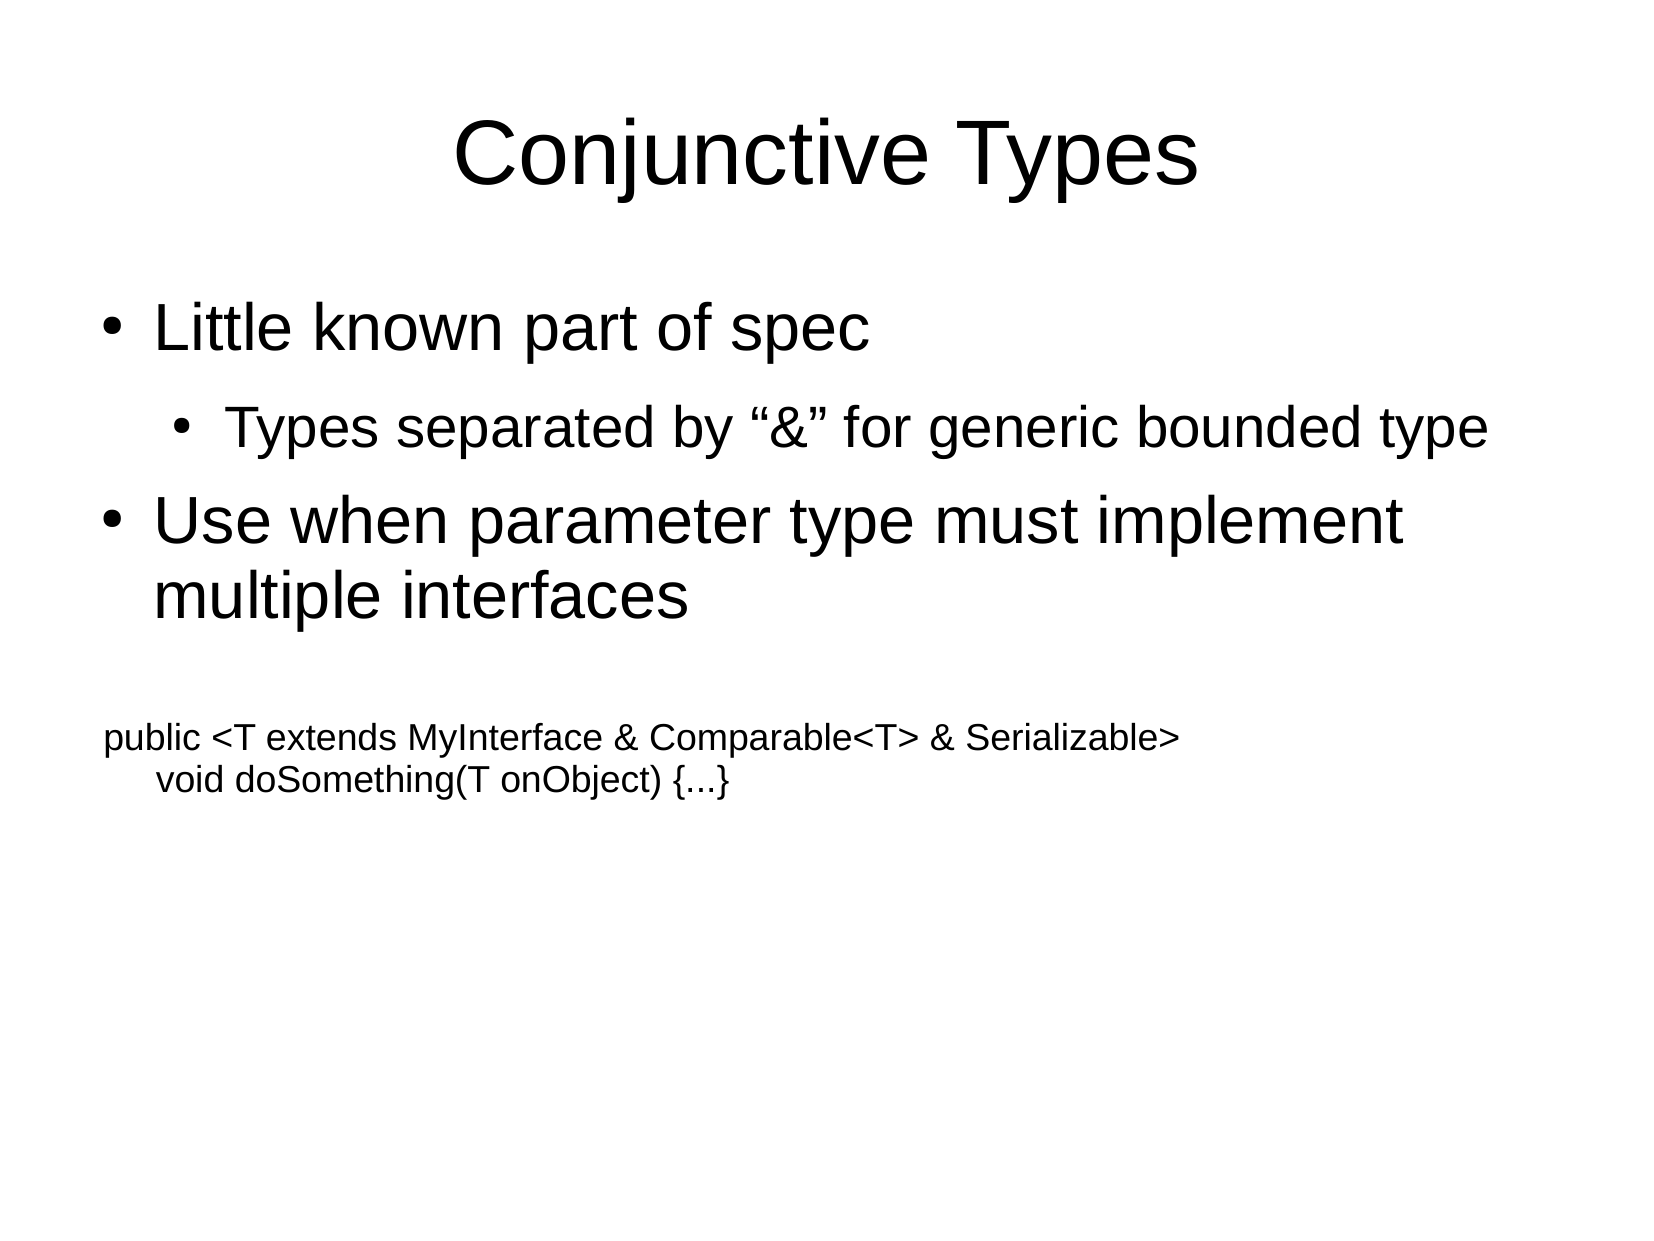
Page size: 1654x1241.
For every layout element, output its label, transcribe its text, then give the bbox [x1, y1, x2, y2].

title Conjunctive Types [82, 56, 1571, 250]
list Little known part of spec Types separated by “&” for generic bounded type Use when parameter type must implement multiple interfaces [82, 290, 1571, 1094]
text_box public <T extends MyInterface & Comparable<T> & Serializable> void doSomething(T onObject) {...} [88, 708, 1536, 916]
